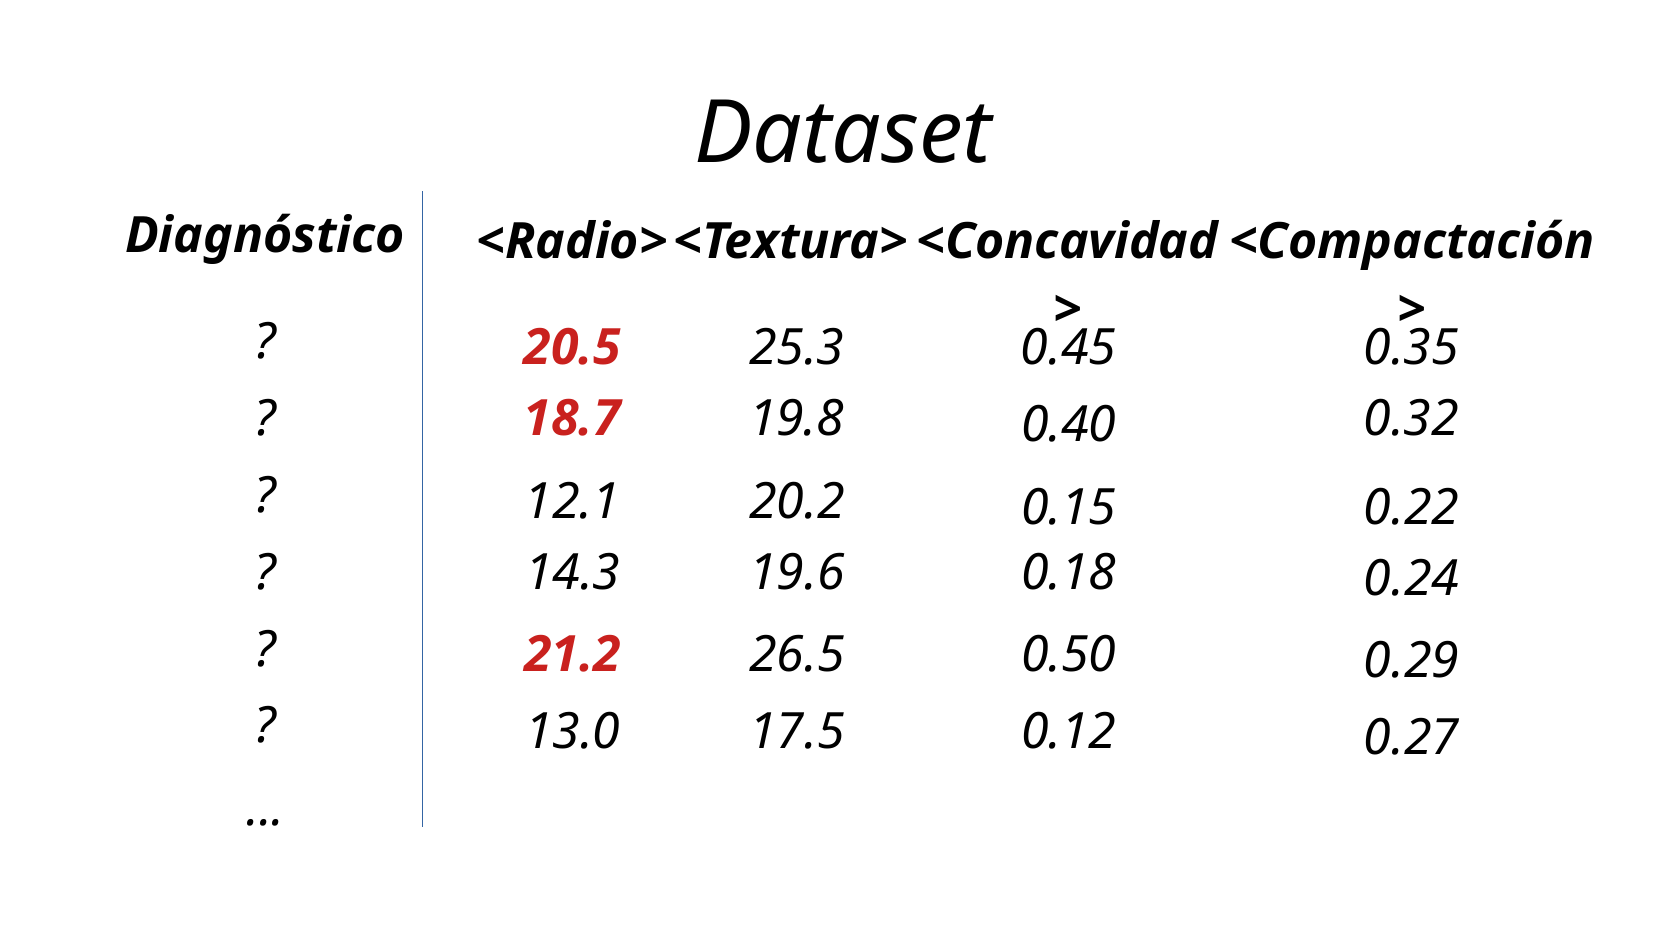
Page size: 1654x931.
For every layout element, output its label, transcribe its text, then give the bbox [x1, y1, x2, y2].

text_box ? [107, 605, 424, 670]
text_box ? [107, 681, 424, 747]
text_box 0.27 [1254, 693, 1570, 759]
text_box 0.15 [911, 463, 1227, 528]
text_box 0.18 [911, 528, 1227, 594]
text_box 19.8 [639, 374, 955, 440]
text_box 20.5 [414, 303, 639, 369]
text_box 0.45 [910, 303, 1227, 369]
text_box 20.2 [639, 457, 955, 523]
text_box 13.0 [415, 687, 639, 753]
text_box <Concavidad> [893, 197, 1210, 303]
text_box Diagnóstico [107, 191, 209, 257]
text_box 25.3 [639, 303, 910, 369]
text_box 0.12 [911, 687, 1227, 753]
text_box 0.50 [911, 611, 1227, 676]
text_box 21.2 [414, 611, 639, 676]
text_box ? [107, 451, 423, 517]
text_box <Radio> [414, 197, 633, 263]
text_box 0.32 [1253, 374, 1570, 440]
text_box Dataset [209, 61, 1478, 259]
text_box <Compactación> [1210, 197, 1614, 313]
text_box 0.29 [1253, 616, 1570, 682]
text_box <Textura> [633, 197, 893, 263]
text_box 0.24 [1254, 534, 1570, 600]
text_box 19.6 [639, 528, 911, 594]
text_box 26.5 [639, 611, 911, 676]
text_box 0.22 [1253, 463, 1570, 529]
text_box ? [107, 374, 414, 440]
text_box ? [107, 528, 414, 594]
text_box 14.3 [414, 528, 639, 594]
text_box ? [107, 298, 423, 363]
text_box 0.35 [1253, 303, 1569, 369]
text_box 17.5 [639, 687, 911, 753]
text_box 18.7 [414, 374, 639, 440]
text_box 12.1 [414, 457, 639, 523]
text_box ... [107, 764, 424, 830]
text_box 0.40 [910, 380, 1227, 446]
